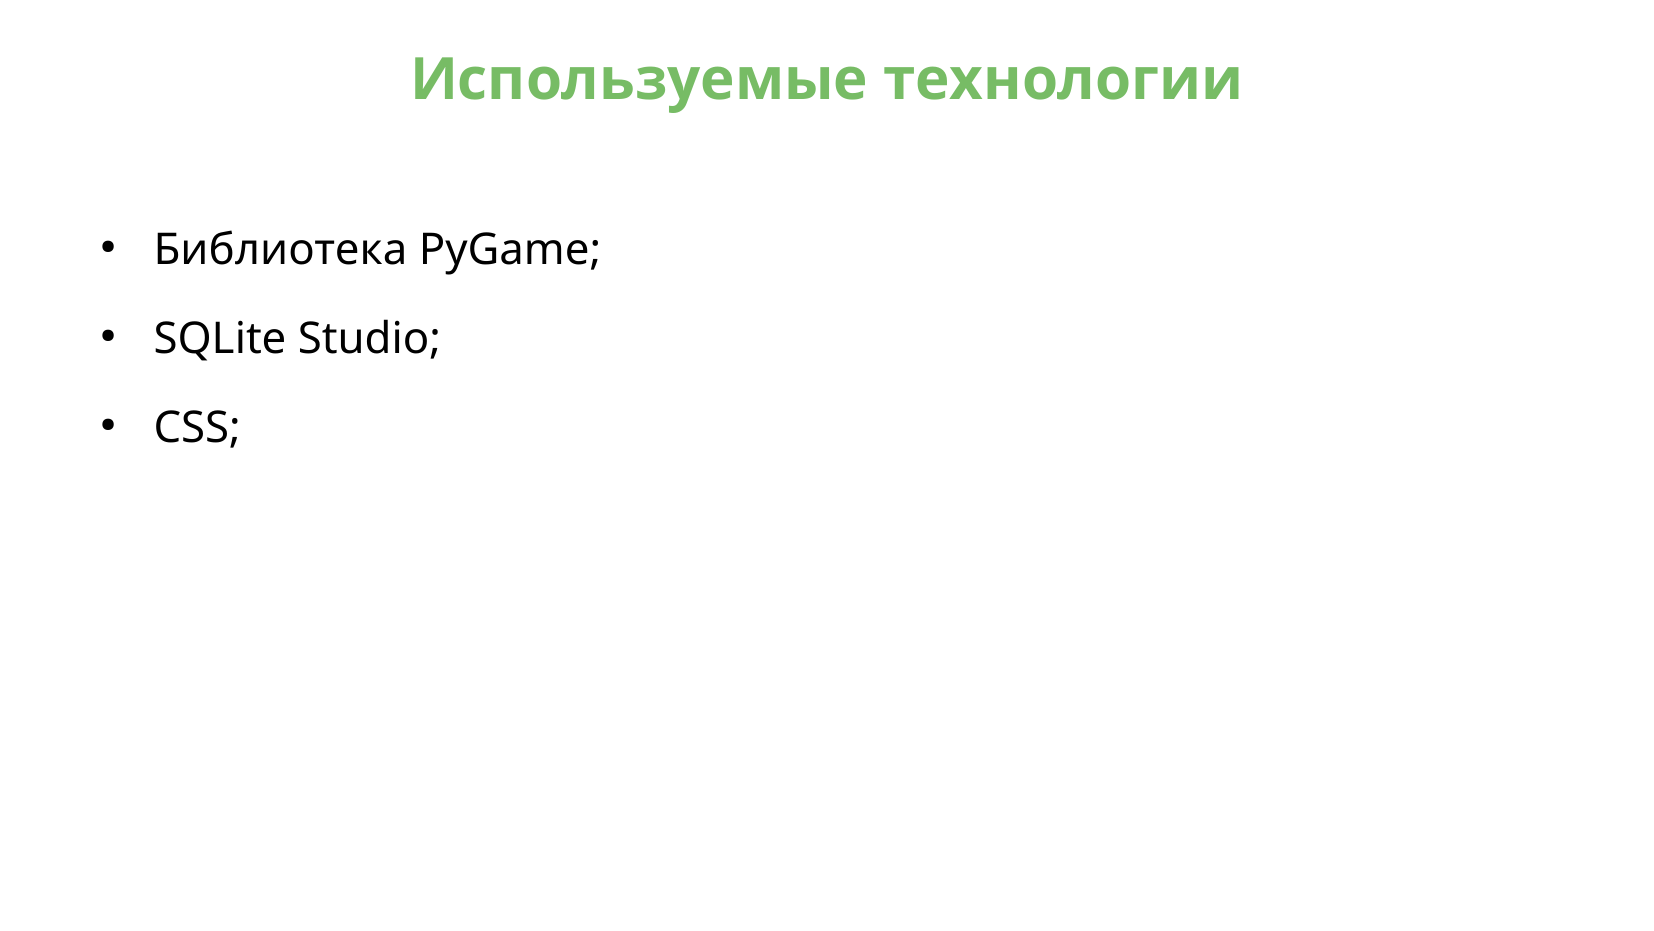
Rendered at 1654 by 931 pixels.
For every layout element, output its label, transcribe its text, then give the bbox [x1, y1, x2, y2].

list Библиотека PyGame; SQLite Studio; CSS; [82, 217, 1571, 758]
title Используемые технологии [82, 37, 1571, 109]
